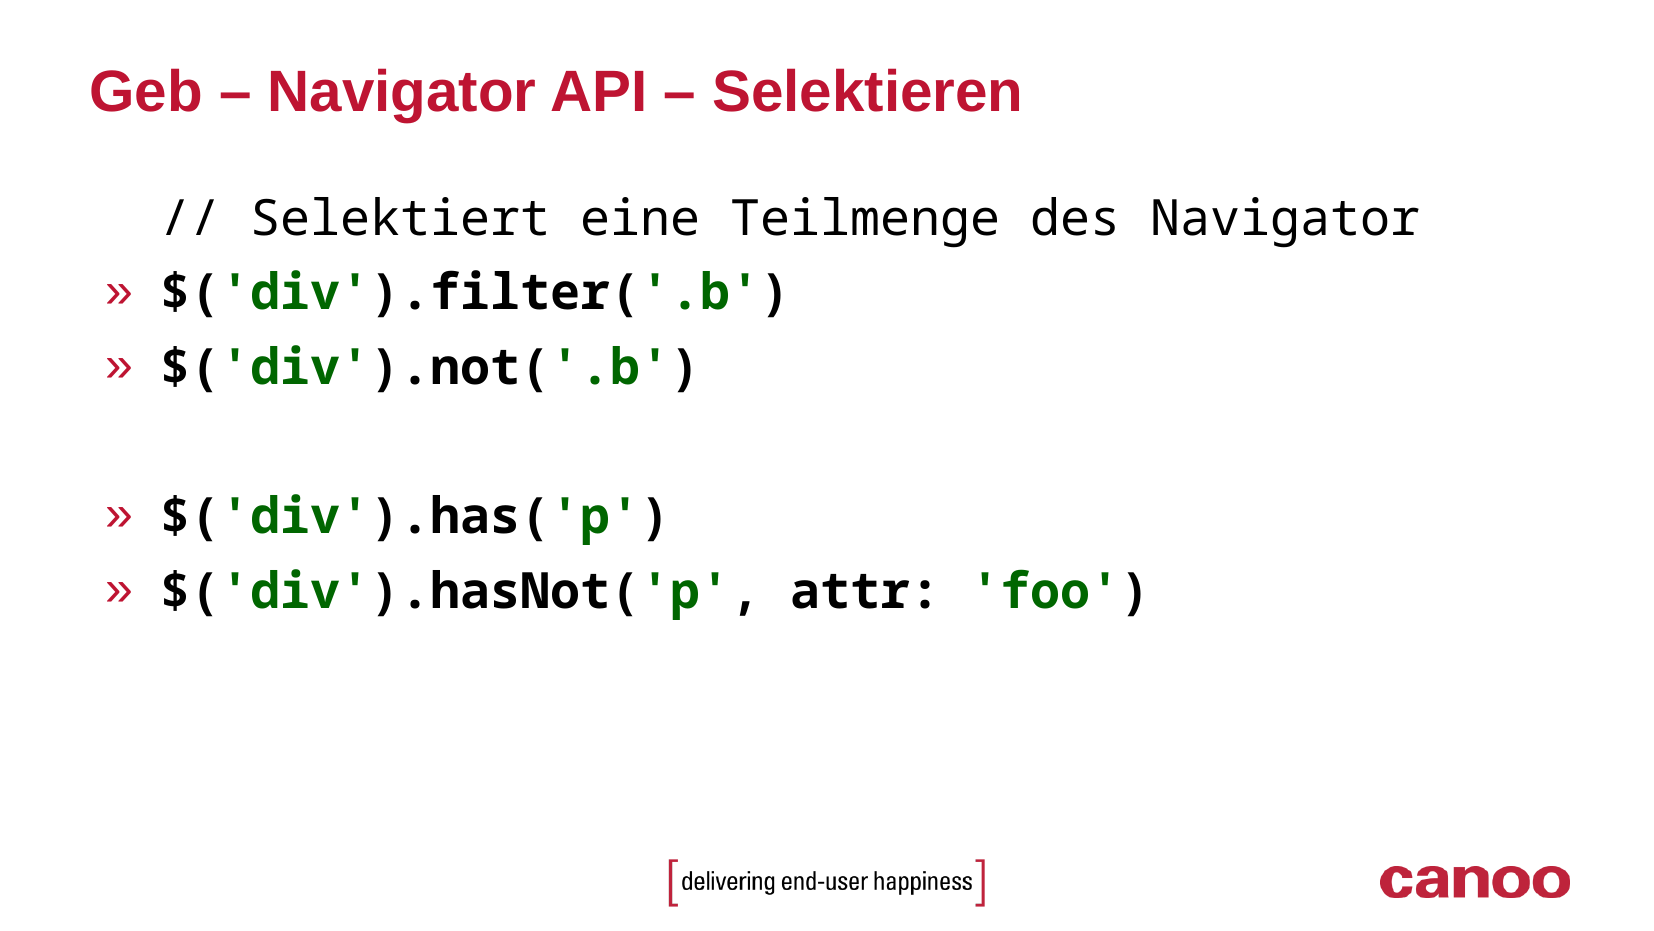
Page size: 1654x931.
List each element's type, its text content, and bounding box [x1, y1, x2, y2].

picture [662, 855, 991, 910]
title Geb – Navigator API – Selektieren [75, 45, 1591, 136]
picture [1380, 866, 1570, 898]
list // Selektiert eine Teilmenge des Navigator $('div').filter('.b') $('div').not('.b') $('div').has('p') $('div').hasNot('p', attr: 'foo') [90, 177, 1531, 841]
